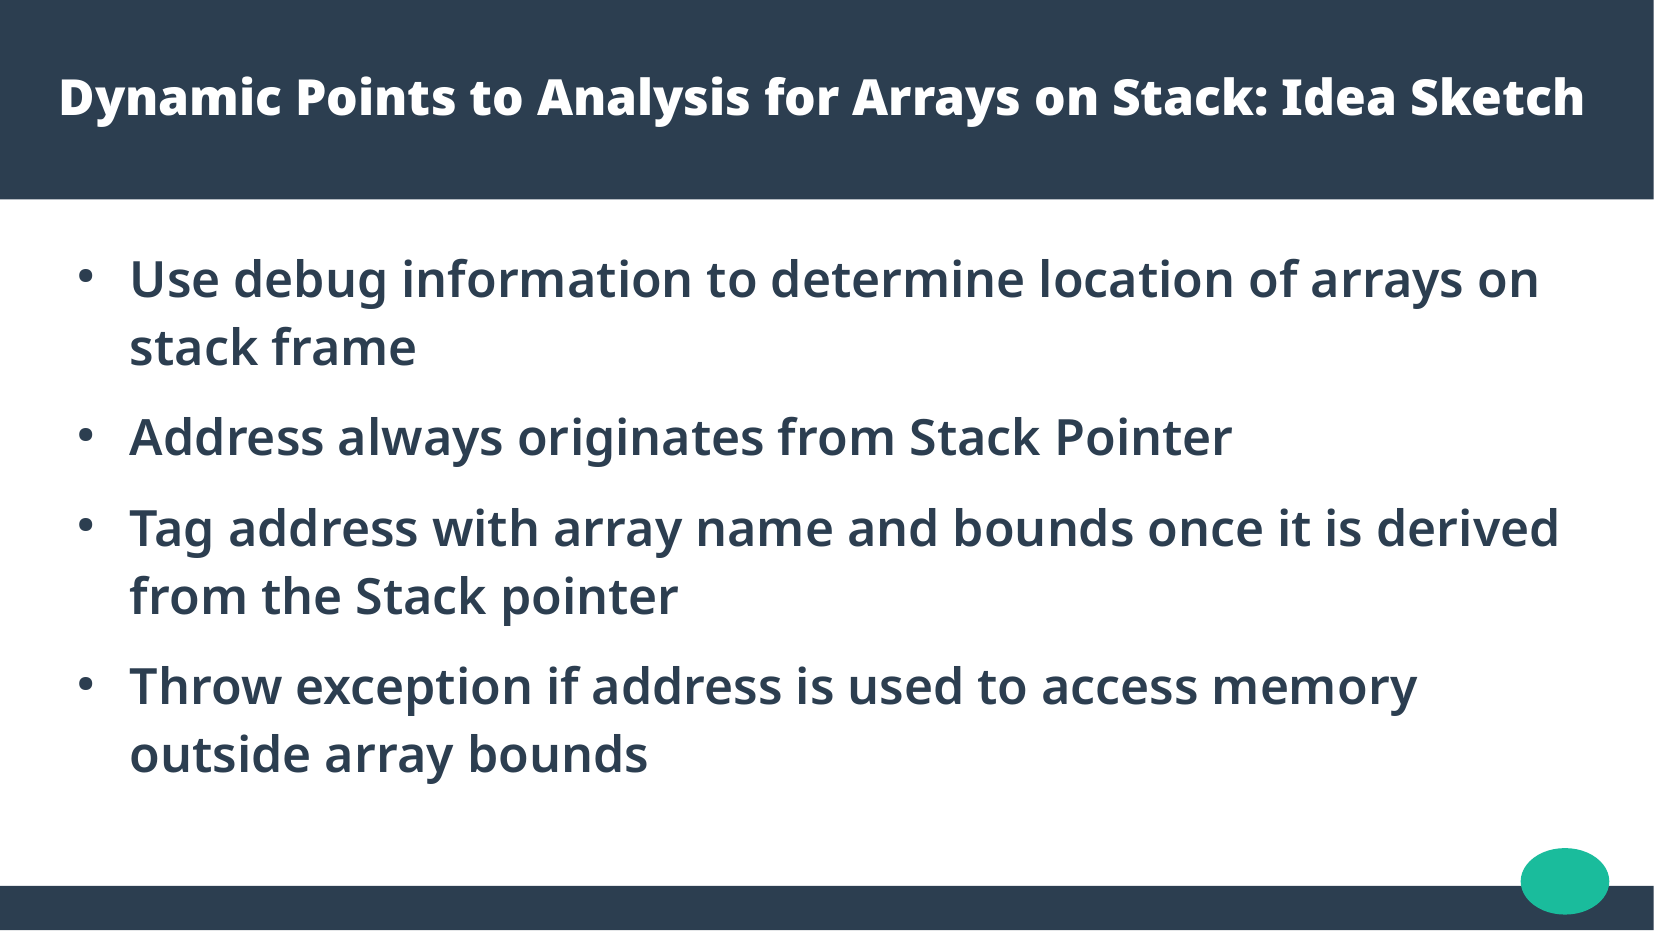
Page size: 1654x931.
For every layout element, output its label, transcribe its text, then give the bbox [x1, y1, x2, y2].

title Dynamic Points to Analysis for Arrays on Stack: Idea Sketch [59, 37, 1595, 155]
list Use debug information to determine location of arrays on stack frame Address always originates from Stack Pointer Tag address with array name and bounds once it is derived from the Stack pointer Throw exception if address is used to access memory outside array bounds [59, 243, 1595, 864]
